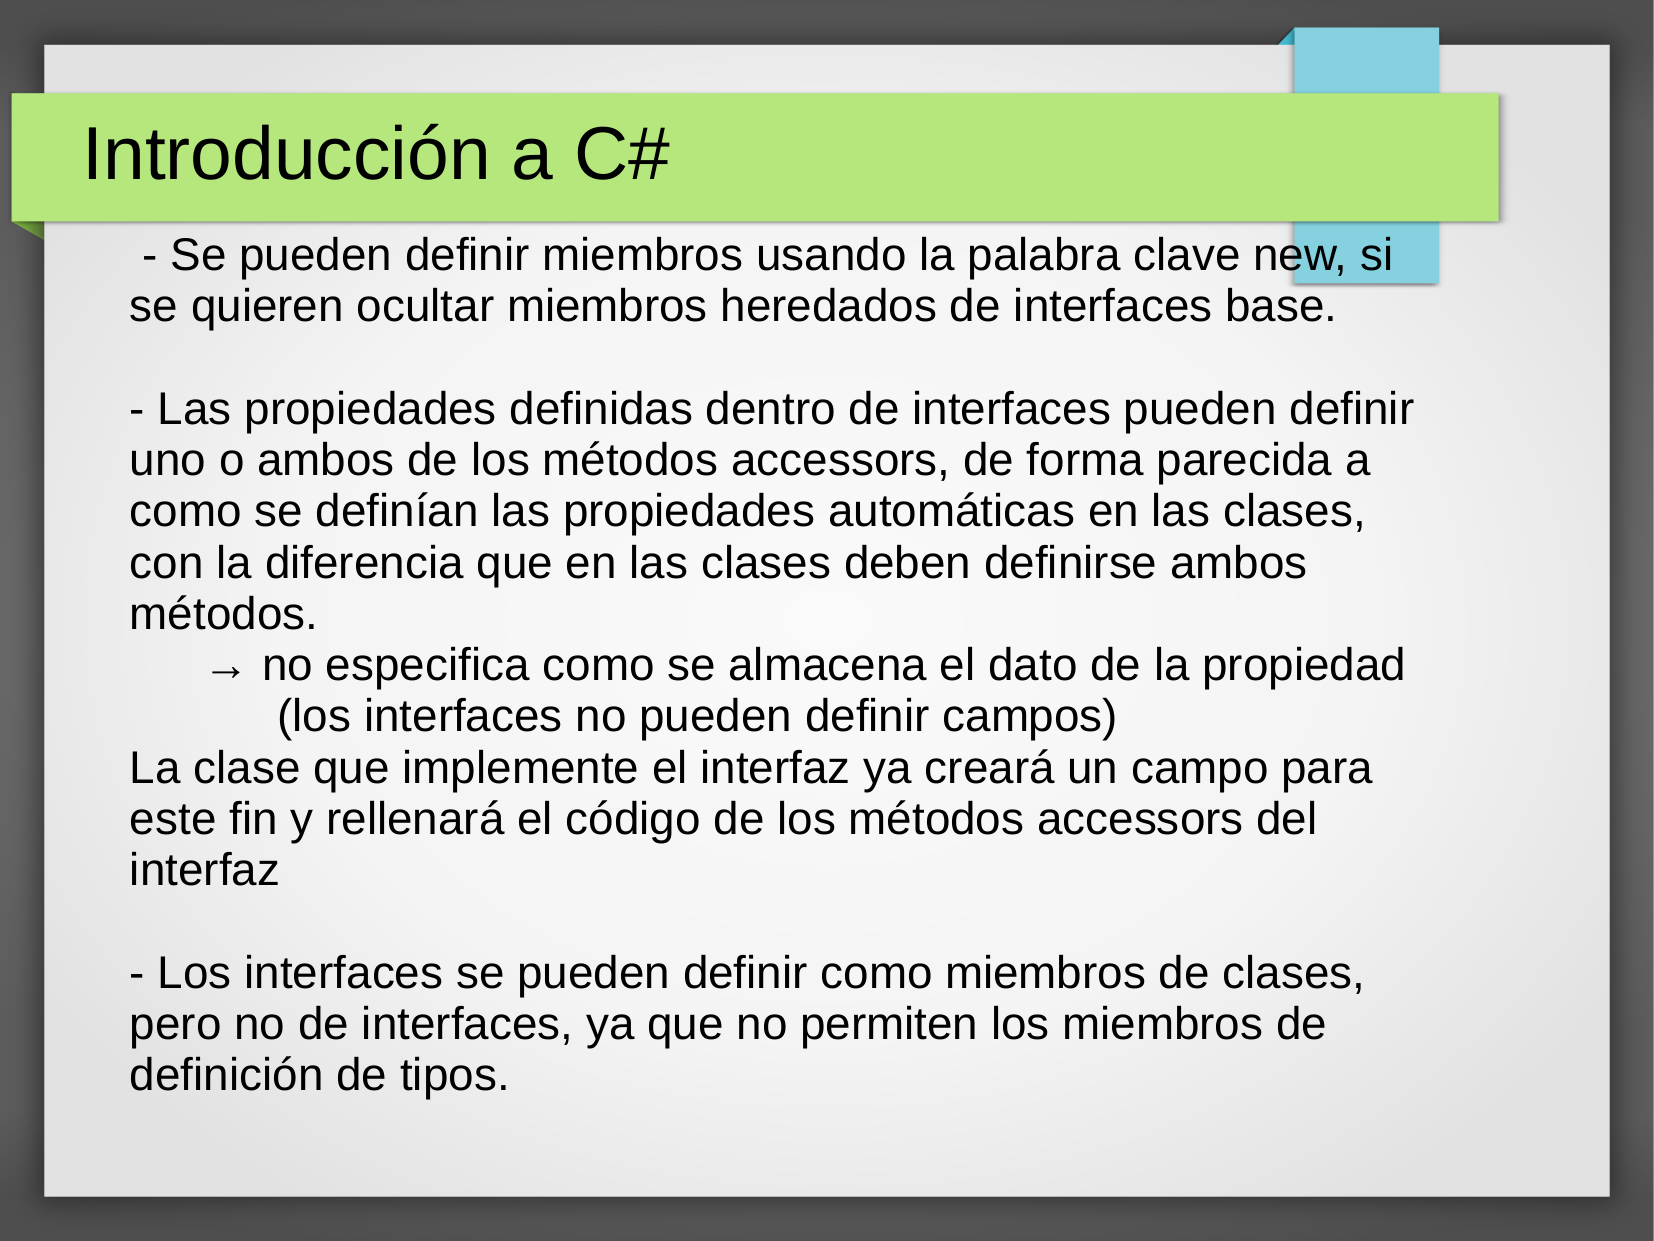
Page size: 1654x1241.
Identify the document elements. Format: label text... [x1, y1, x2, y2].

text_box - Se pueden definir miembros usando la palabra clave new, si se quieren ocultar miembros heredados de interfaces base. - Las propiedades definidas dentro de interfaces pueden definir uno o ambos de los métodos accessors, de forma parecida a como se definían las propiedades automáticas en las clases, con la diferencia que en las clases deben definirse ambos métodos. → no especifica como se almacena el dato de la propiedad (los interfaces no pueden definir campos) La clase que implemente el interfaz ya creará un campo para este fin y rellenará el código de los métodos accessors del interfaz - Los interfaces se pueden definir como miembros de clases, pero no de interfaces, ya que no permiten los miembros de definición de tipos. [129, 228, 1441, 1101]
title Introducción a C# [82, 94, 1264, 213]
picture [0, 0, 1654, 1241]
